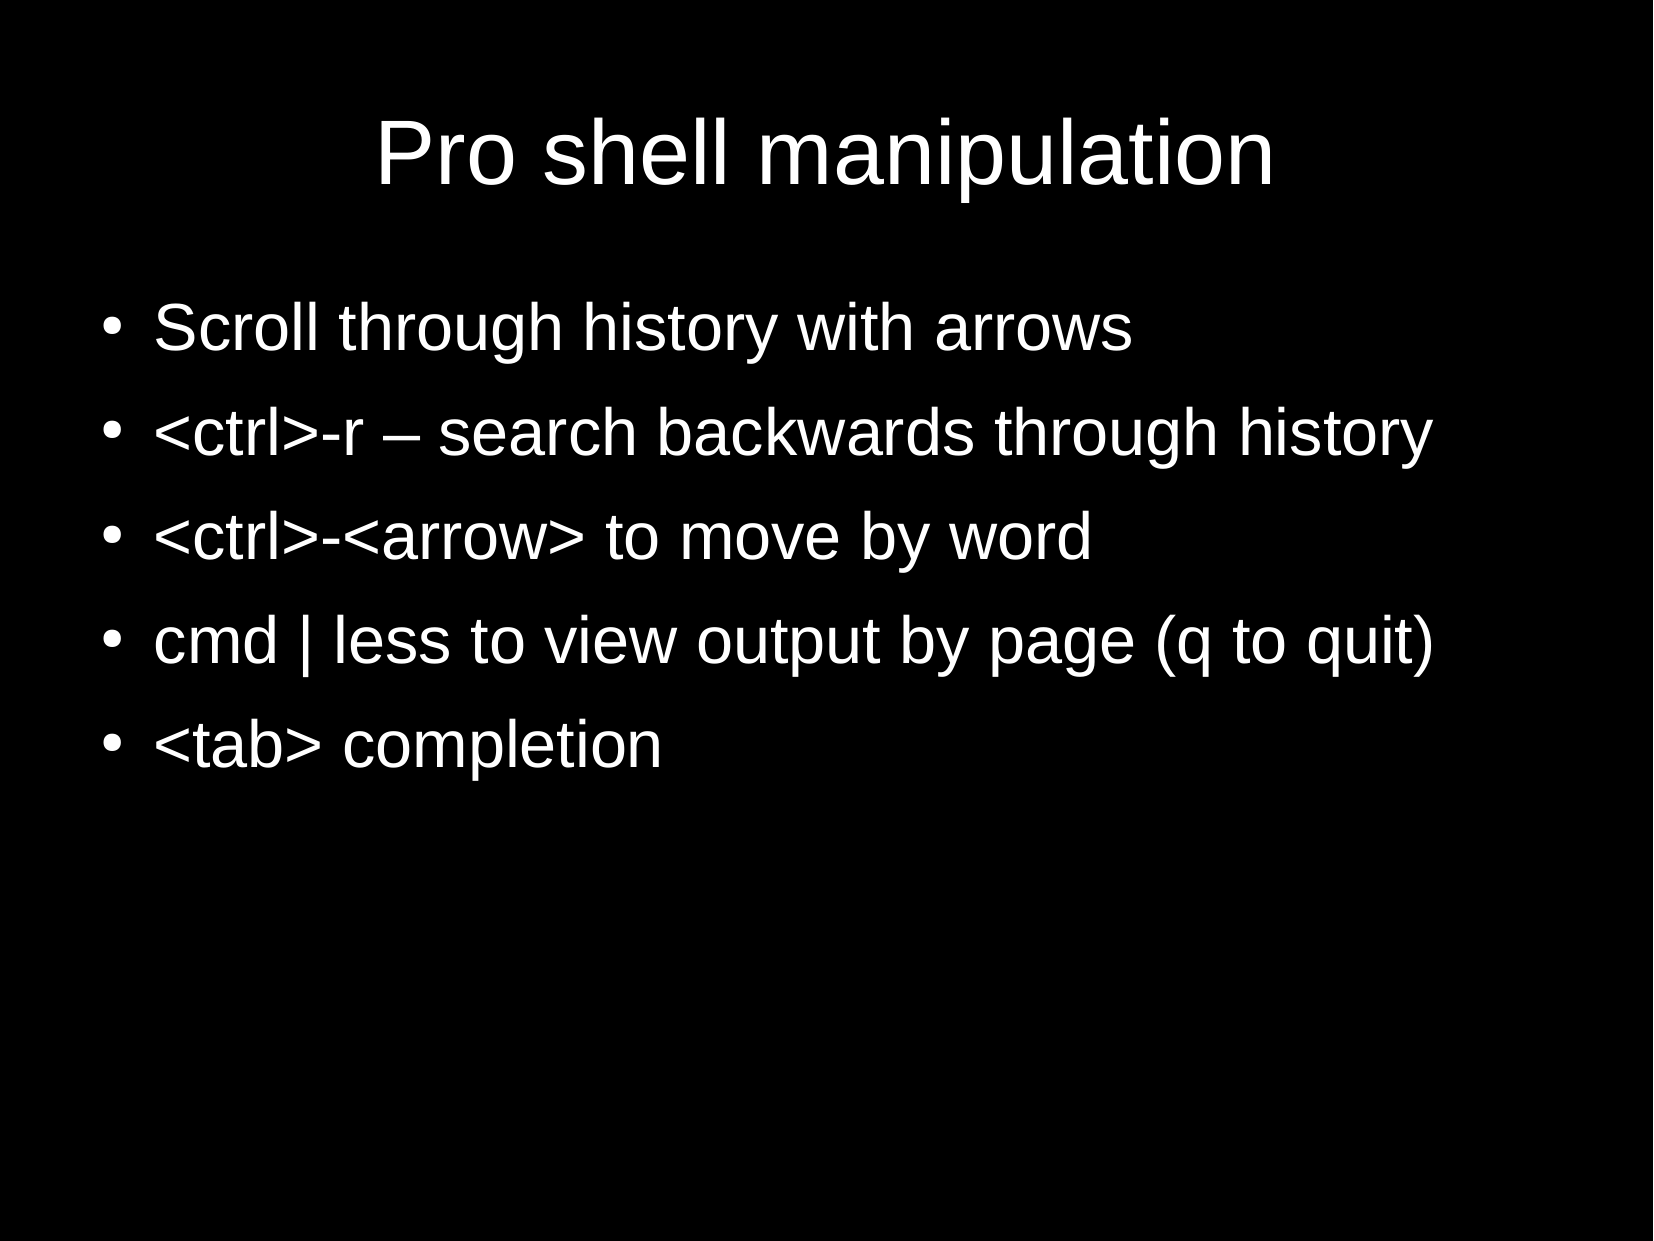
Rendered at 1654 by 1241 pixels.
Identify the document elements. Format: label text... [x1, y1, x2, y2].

title Pro shell manipulation [82, 49, 1571, 257]
list Scroll through history with arrows <ctrl>-r – search backwards through history <ctrl>-<arrow> to move by word cmd | less to view output by page (q to quit) <tab> completion [82, 290, 1538, 1010]
